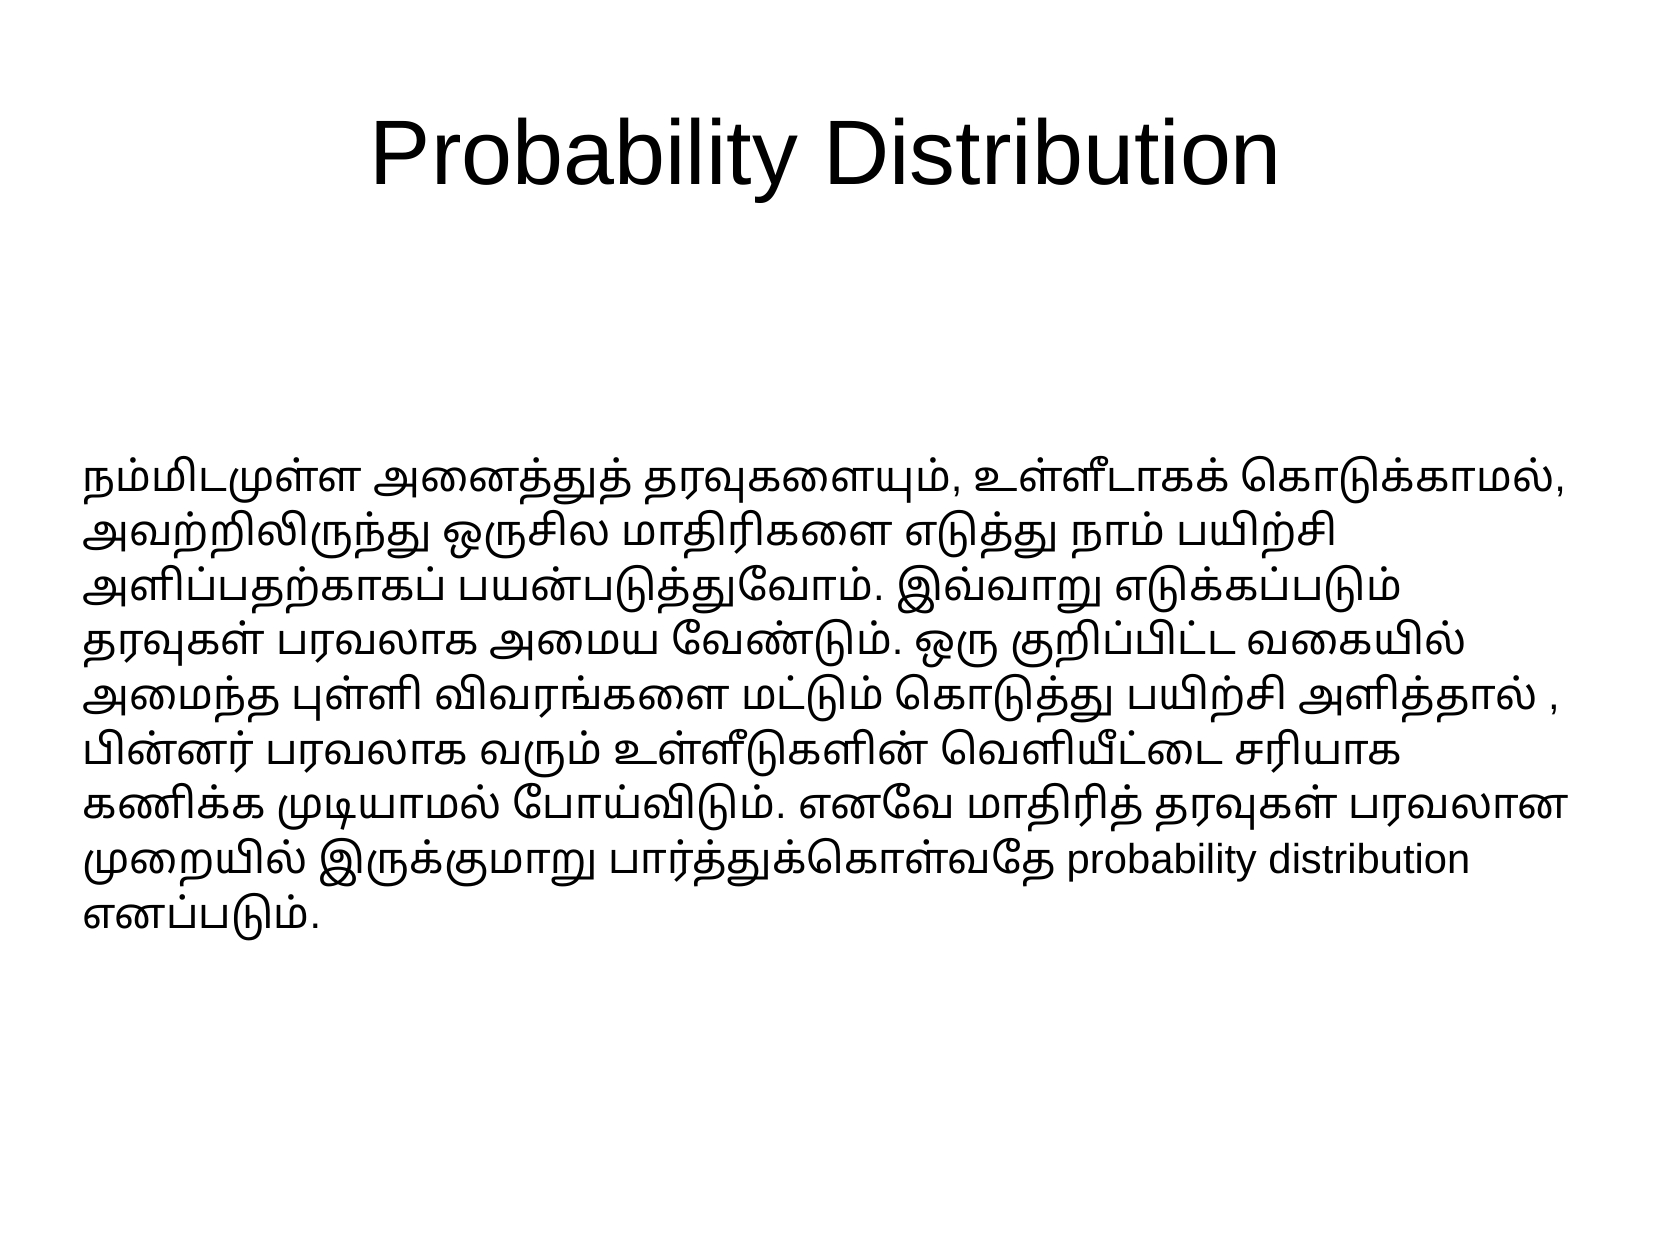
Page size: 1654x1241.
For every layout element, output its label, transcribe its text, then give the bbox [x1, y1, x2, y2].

title Probability Distribution [82, 49, 1571, 257]
subtitle நம்மிடமுள்ள அனைத்துத் தரவுகளையும், உள்ளீடாகக் கொடுக்காமல், அவற்றிலிருந்து ஒருசில மாதிரிகளை எடுத்து நாம் பயிற்சி அளிப்பதற்காகப் பயன்படுத்துவோம். இவ்வாறு எடுக்கப்படும் தரவுகள் பரவலாக அமைய வேண்டும். ஒரு குறிப்பிட்ட வகையில் அமைந்த புள்ளி விவரங்களை மட்டும் கொடுத்து பயிற்சி அளித்தால் , பின்னர் பரவலாக வரும் உள்ளீடுகளின் வெளியீட்டை சரியாக கணிக்க முடியாமல் போய்விடும். எனவே மாதிரித் தரவுகள் பரவலான முறையில் இருக்குமாறு பார்த்துக்கொள்வதே probability distribution எனப்படும். [82, 290, 1571, 1109]
